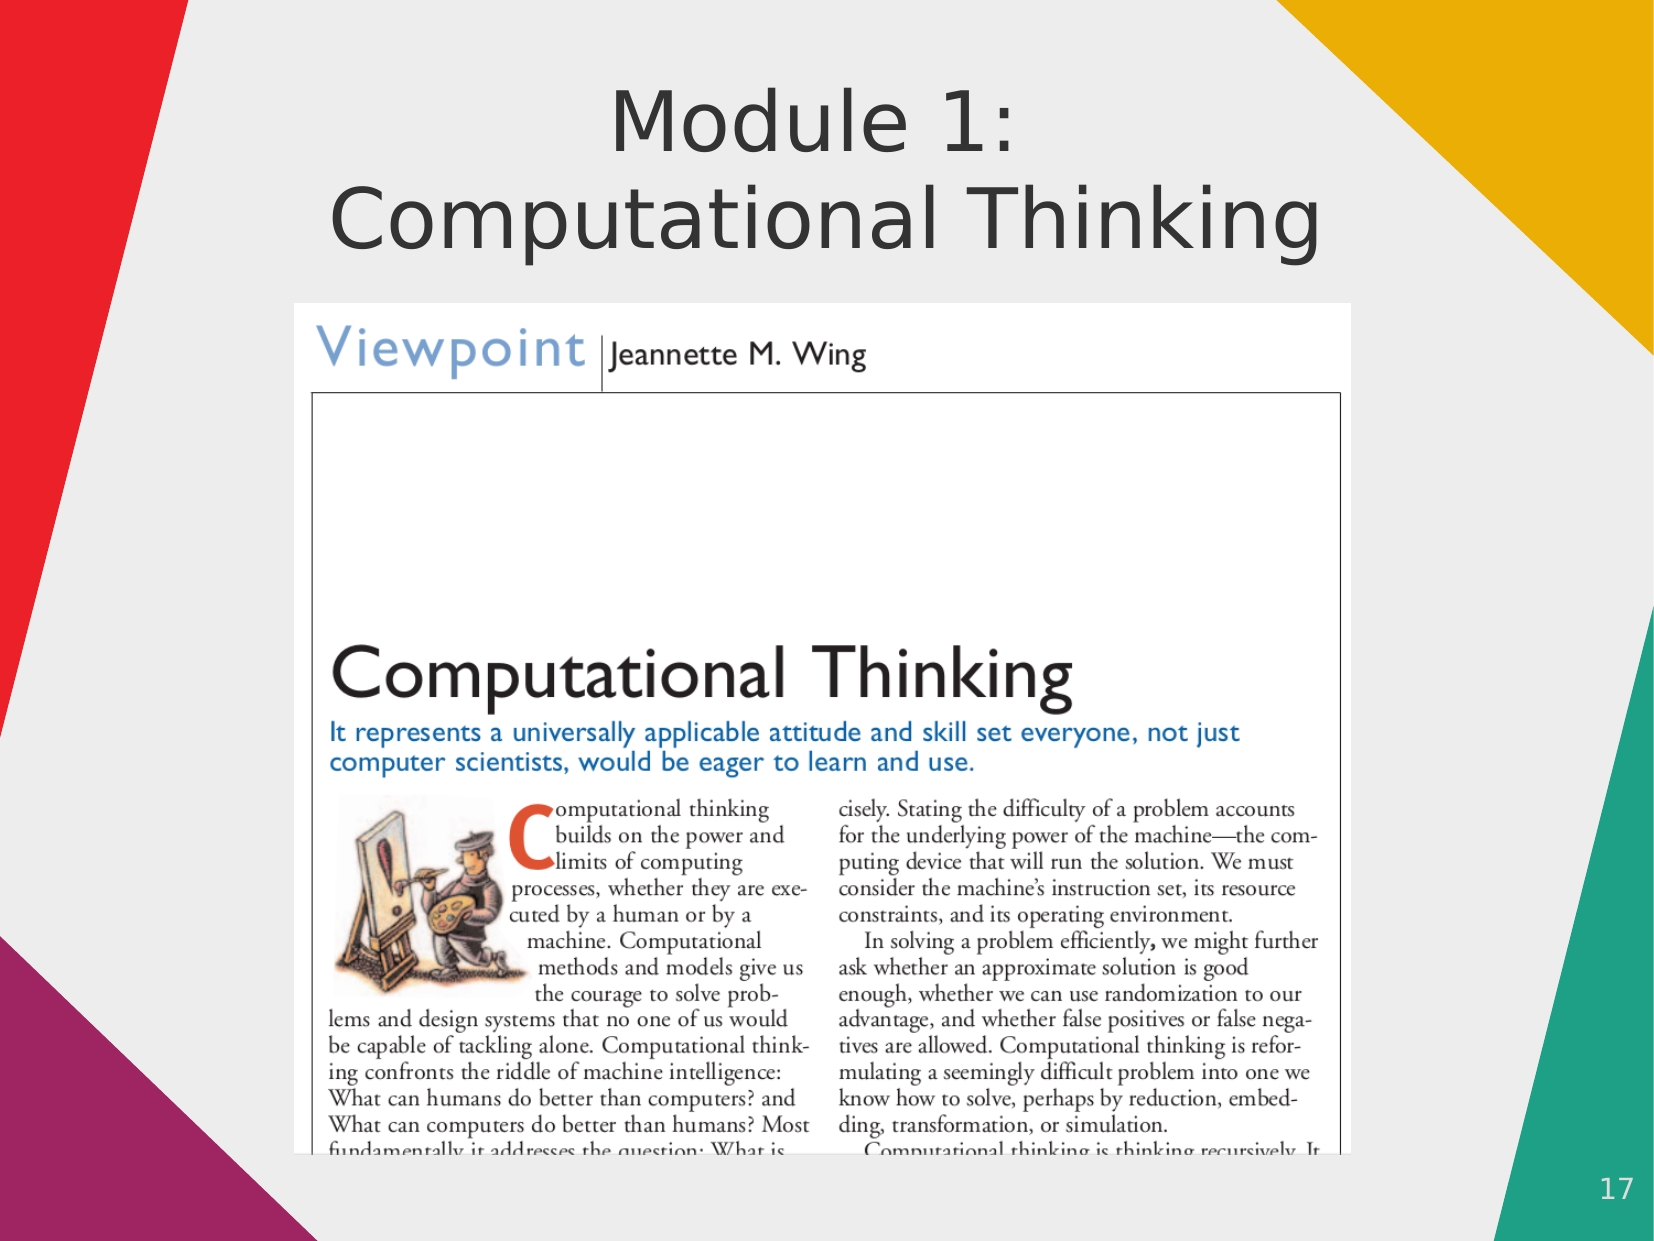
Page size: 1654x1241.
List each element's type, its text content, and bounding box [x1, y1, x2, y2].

title Module 1: Computational Thinking [114, 73, 1539, 271]
picture [294, 303, 1351, 1156]
